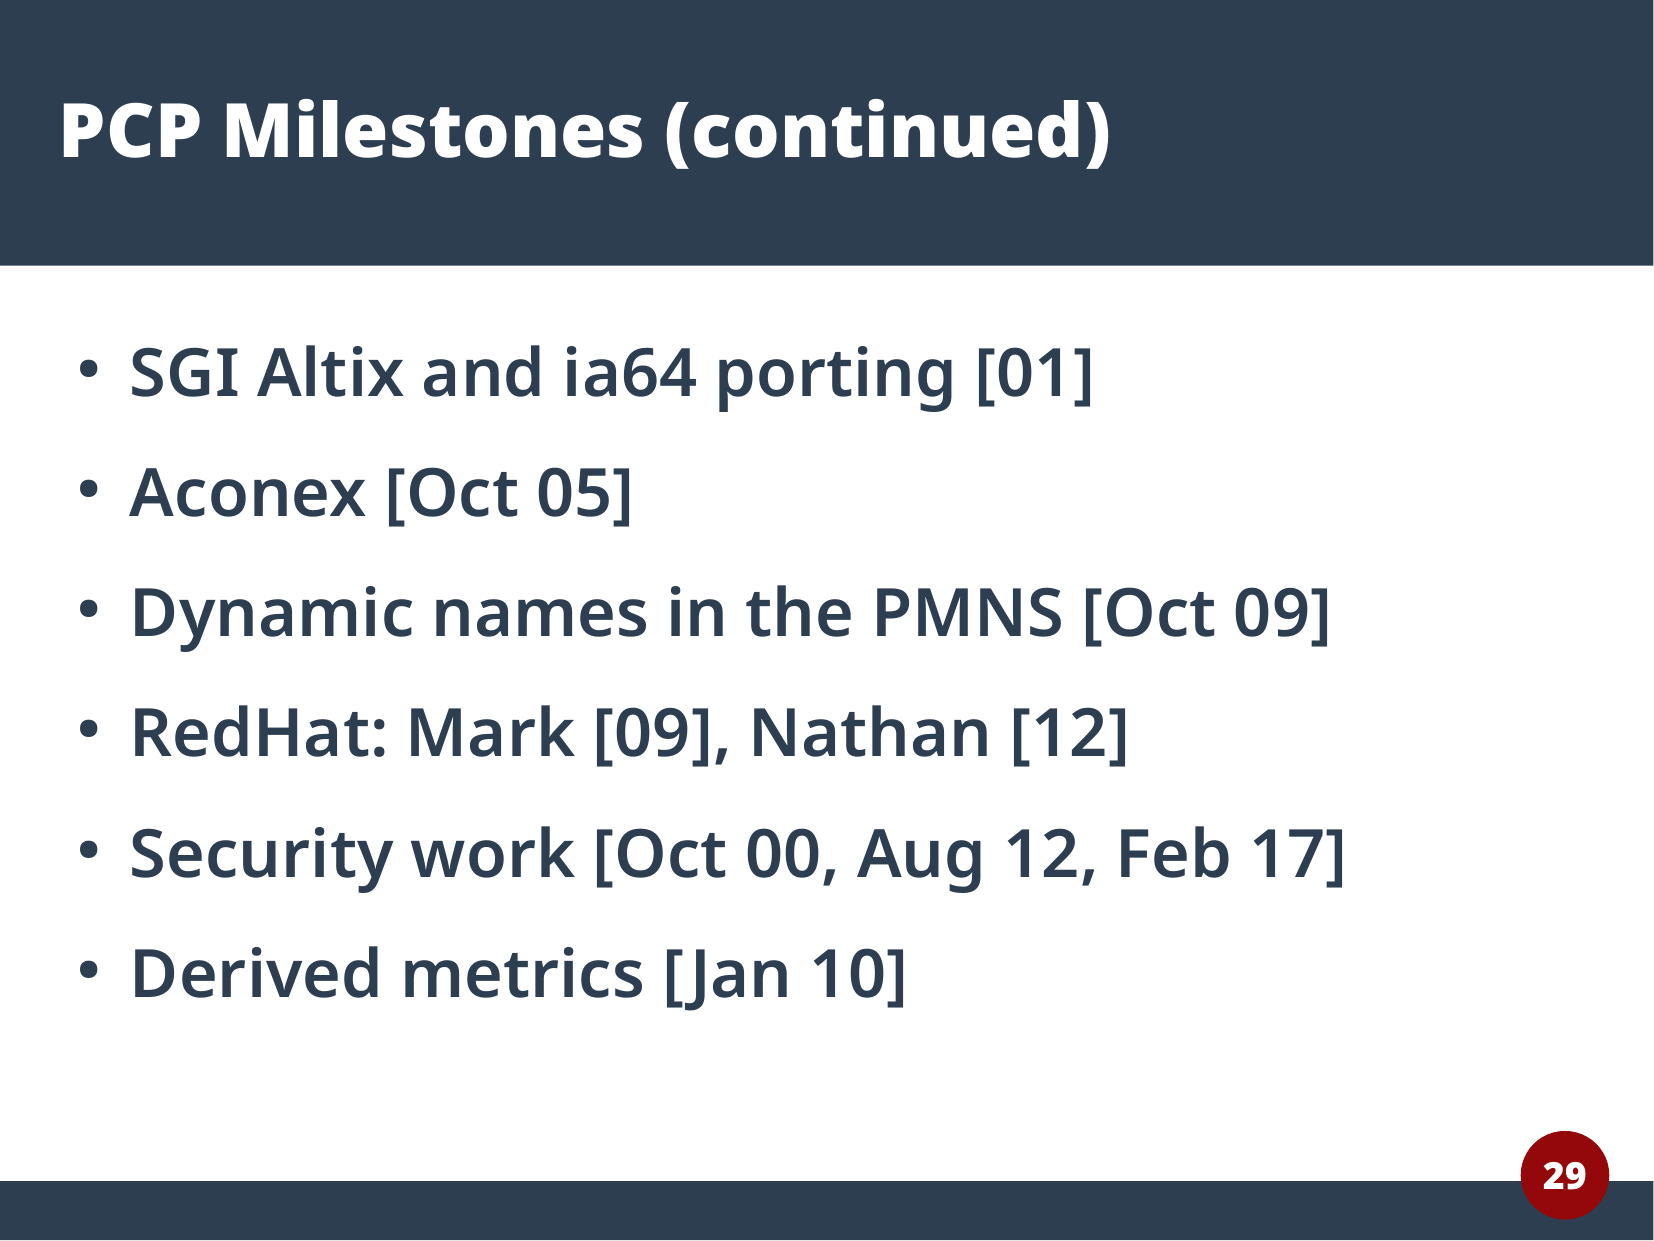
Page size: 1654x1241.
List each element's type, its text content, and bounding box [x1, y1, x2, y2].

title PCP Milestones (continued) [59, 49, 1595, 207]
list SGI Altix and ia64 porting [01] Aconex [Oct 05] Dynamic names in the PMNS [Oct 09] RedHat: Mark [09], Nathan [12] Security work [Oct 00, Aug 12, Feb 17] Derived metrics [Jan 10] [59, 324, 1595, 1152]
